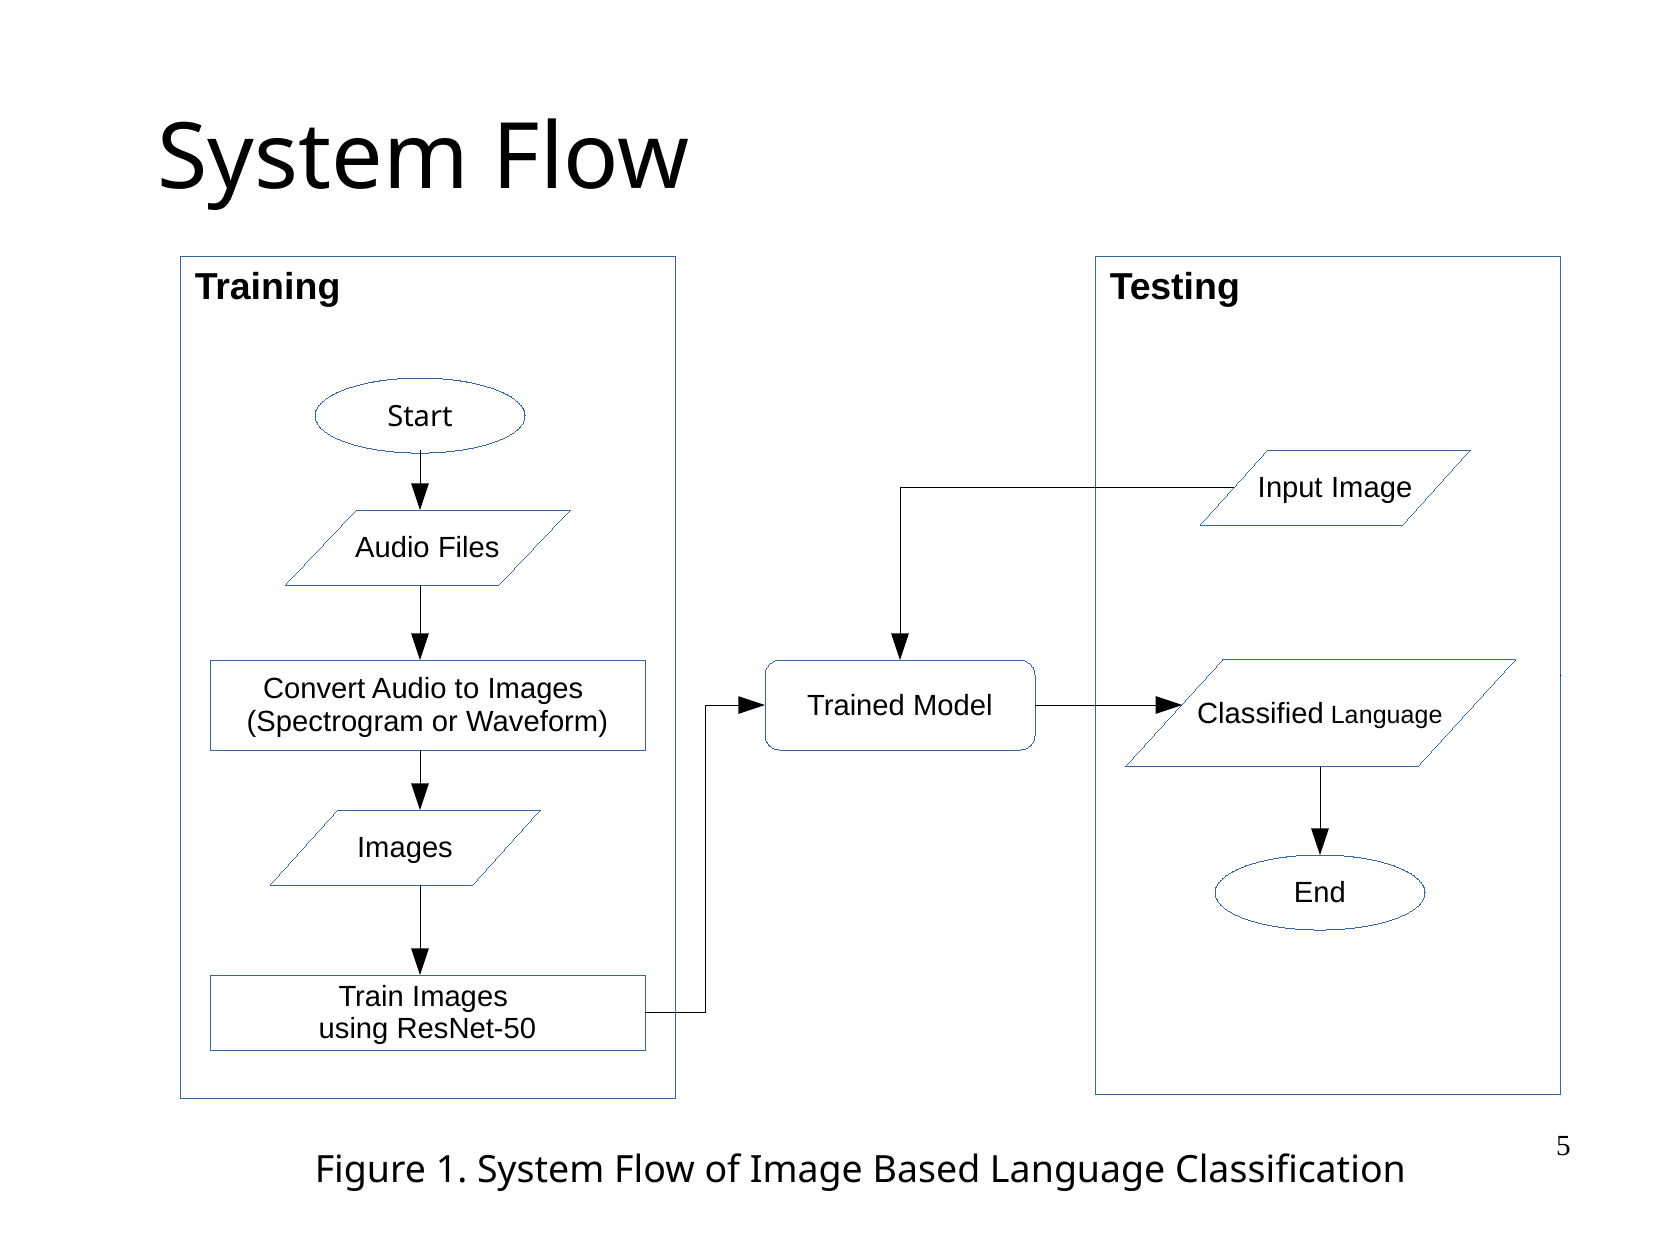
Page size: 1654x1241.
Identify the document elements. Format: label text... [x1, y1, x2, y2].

text_box End [1215, 855, 1426, 931]
text_box Trained Model [765, 660, 1036, 751]
text_box Input Image [1200, 450, 1471, 526]
text_box Figure 1. System Flow of Image Based Language Classification [300, 1135, 1426, 1201]
text_box Train Images using ResNet-50 [210, 975, 646, 1051]
title System Flow [82, 49, 1571, 257]
text_box Audio Files [285, 510, 571, 586]
text_box Testing [1095, 258, 1306, 316]
text_box Training [180, 258, 406, 316]
text_box Convert Audio to Images (Spectrogram or Waveform) [210, 660, 646, 751]
text_box [1095, 256, 1561, 1095]
text_box Start [315, 378, 526, 454]
text_box Classified Language [1125, 659, 1516, 767]
text_box Images [270, 810, 541, 886]
text_box [180, 256, 676, 1099]
